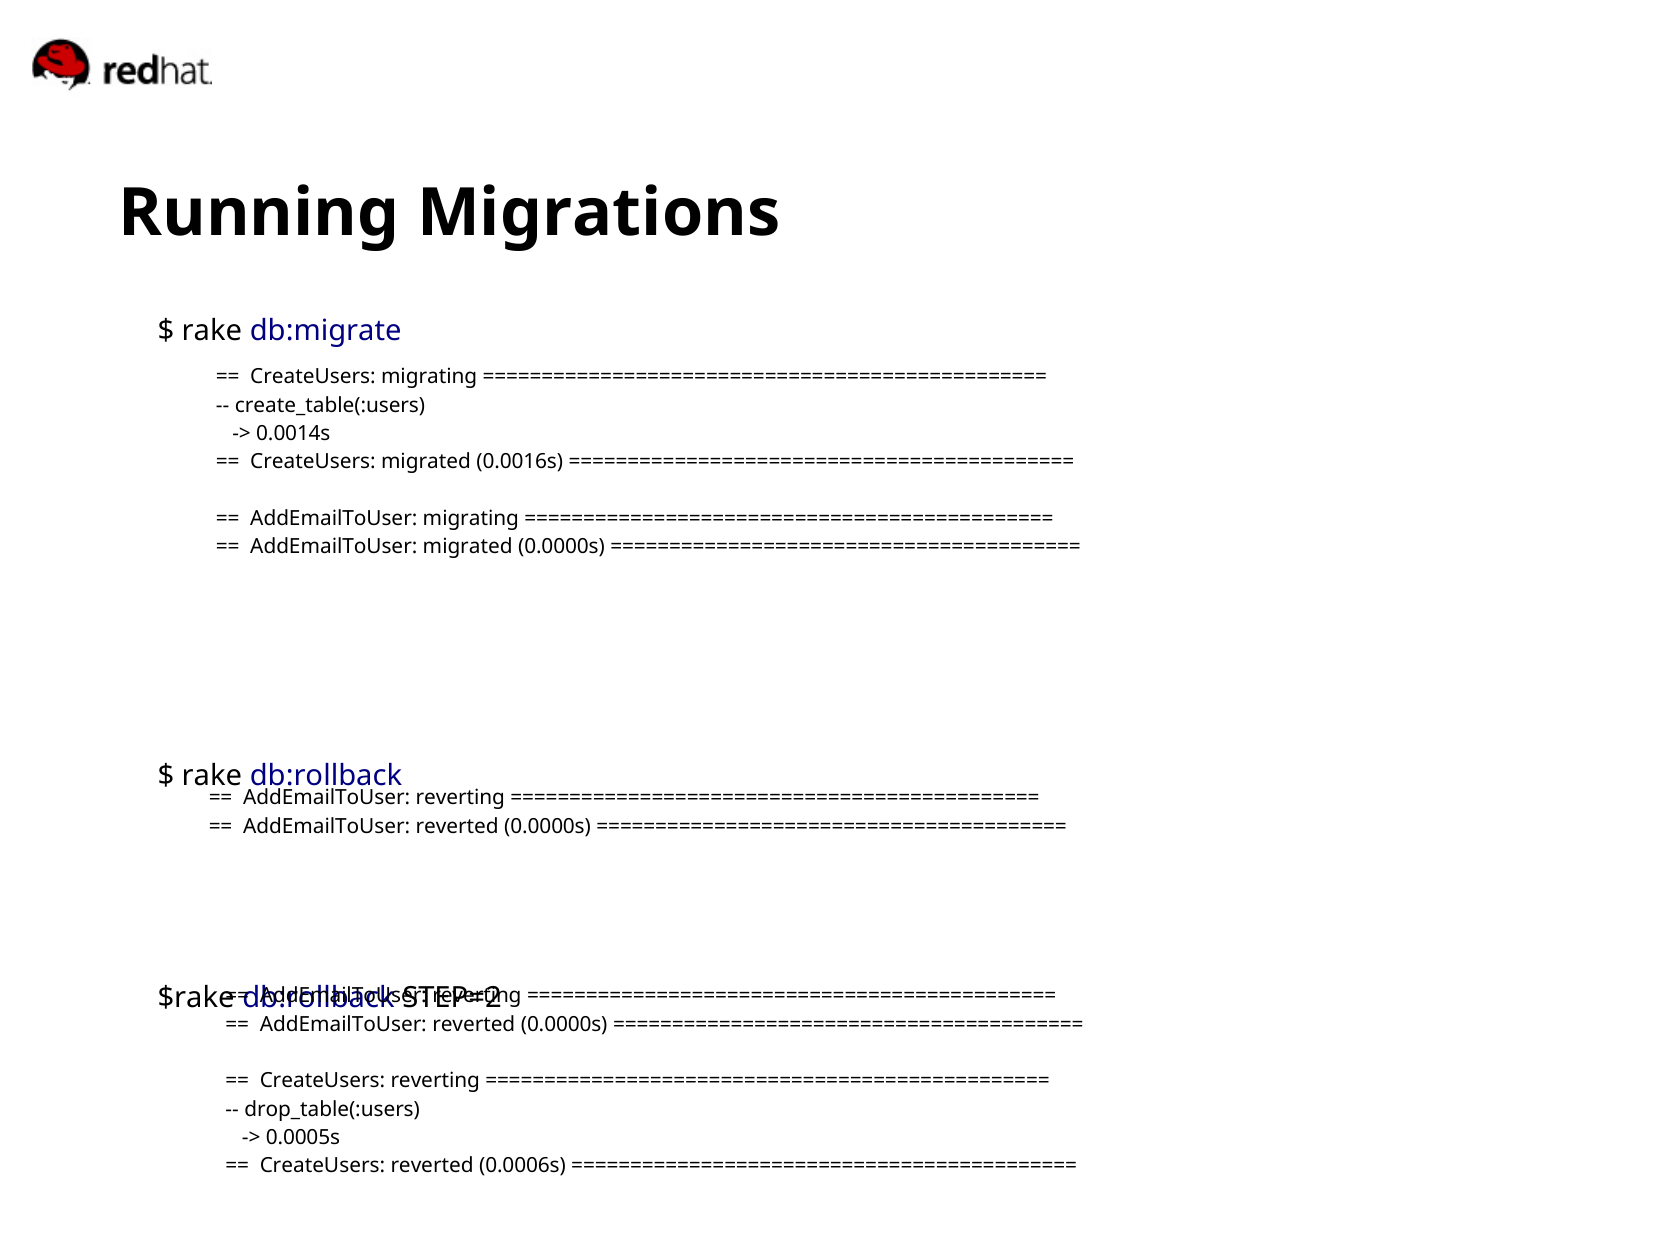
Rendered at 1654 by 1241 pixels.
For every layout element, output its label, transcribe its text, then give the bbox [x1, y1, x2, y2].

list $ rake db:migrate $ rake db:rollback $rake db:rollback STEP=2 [120, 309, 1533, 1091]
text_box == AddEmailToUser: reverting ============================================= == AddEmailToUser: reverted (0.0000s) ======================================== == CreateUsers: reverting ================================================ -- drop_table(:users) -> 0.0005s == CreateUsers: reverted (0.0006s) =========================================== [225, 980, 1654, 1241]
text_box == CreateUsers: migrating ================================================ -- create_table(:users) -> 0.0014s == CreateUsers: migrated (0.0016s) =========================================== == AddEmailToUser: migrating ============================================= == AddEmailToUser: migrated (0.0000s) ======================================== [178, 361, 1382, 633]
text_box == AddEmailToUser: reverting ============================================= == AddEmailToUser: reverted (0.0000s) ======================================== [208, 759, 1594, 1063]
picture [31, 37, 212, 98]
title Running Migrations [118, 105, 1531, 313]
